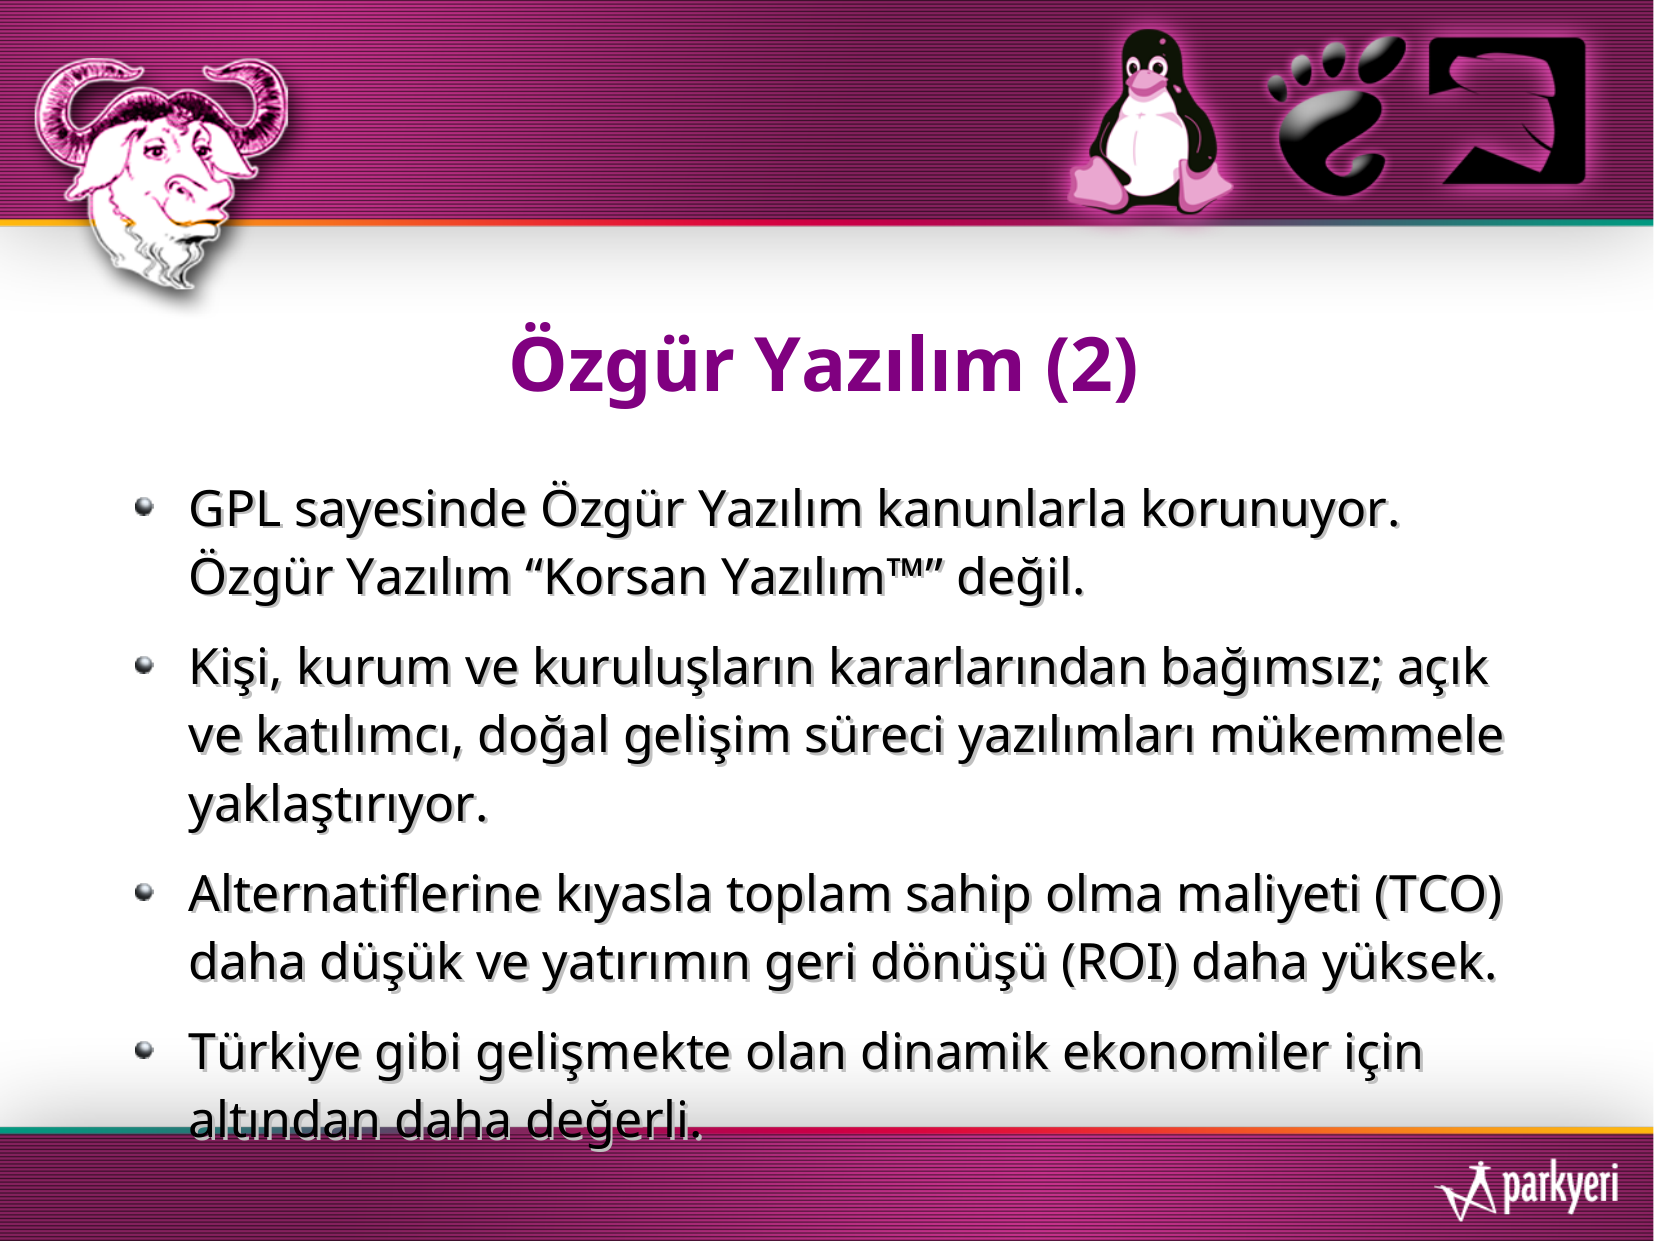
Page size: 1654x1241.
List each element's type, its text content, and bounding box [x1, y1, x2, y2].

title Özgür Yazılım (2) [118, 295, 1531, 429]
picture [0, 0, 1654, 1241]
list GPL sayesinde Özgür Yazılım kanunlarla korunuyor. Özgür Yazılım “Korsan Yazılım™” değil. Kişi, kurum ve kuruluşların kararlarından bağımsız; açık ve katılımcı, doğal gelişim süreci yazılımları mükemmele yaklaştırıyor. Alternatiflerine kıyasla toplam sahip olma maliyeti (TCO) daha düşük ve yatırımın geri dönüşü (ROI) daha yüksek. Türkiye gibi gelişmekte olan dinamik ekonomiler için altından daha değerli. [118, 472, 1531, 1103]
